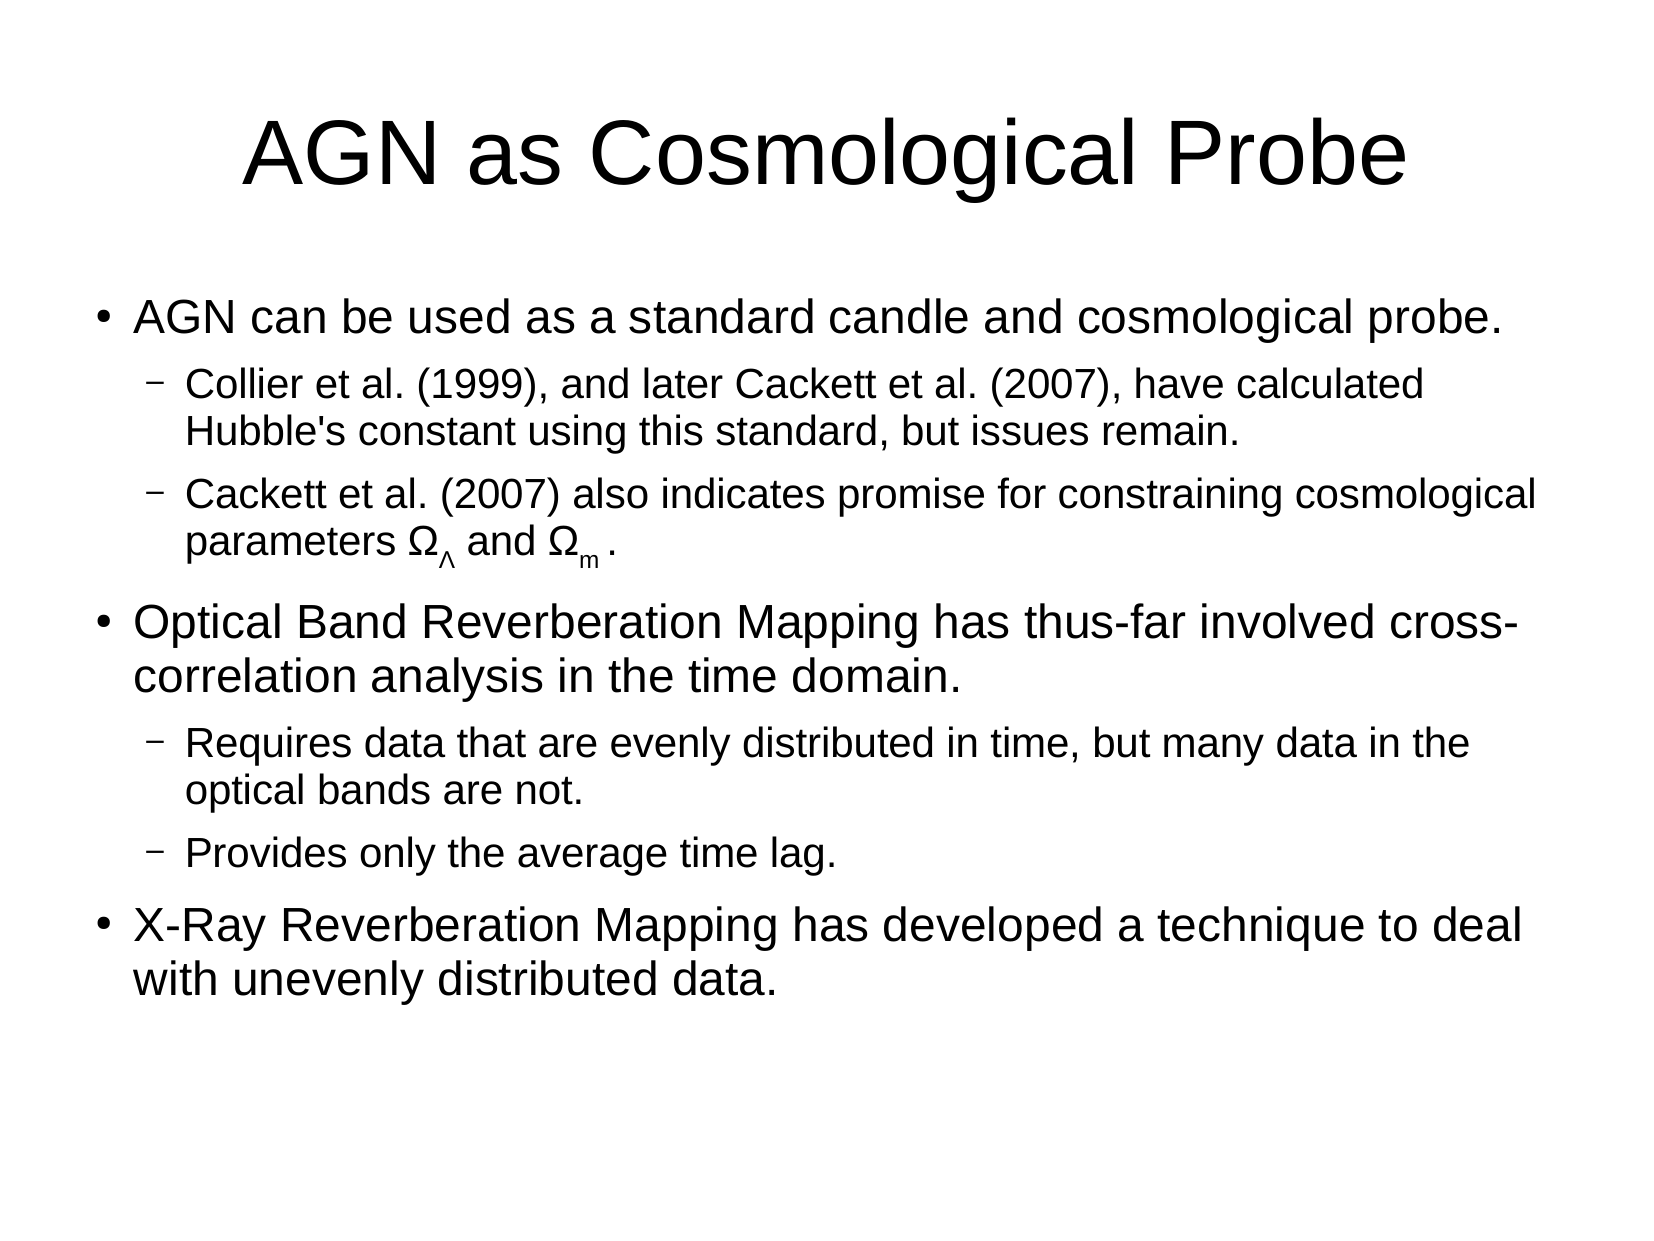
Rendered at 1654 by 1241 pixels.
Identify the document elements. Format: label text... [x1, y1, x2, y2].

title AGN as Cosmological Probe [82, 49, 1571, 257]
list AGN can be used as a standard candle and cosmological probe. Collier et al. (1999), and later Cackett et al. (2007), have calculated Hubble's constant using this standard, but issues remain. Cackett et al. (2007) also indicates promise for constraining cosmological parameters ΩΛ and Ωm . Optical Band Reverberation Mapping has thus-far involved cross-correlation analysis in the time domain. Requires data that are evenly distributed in time, but many data in the optical bands are not. Provides only the average time lag. X-Ray Reverberation Mapping has developed a technique to deal with unevenly distributed data. [82, 290, 1571, 1010]
